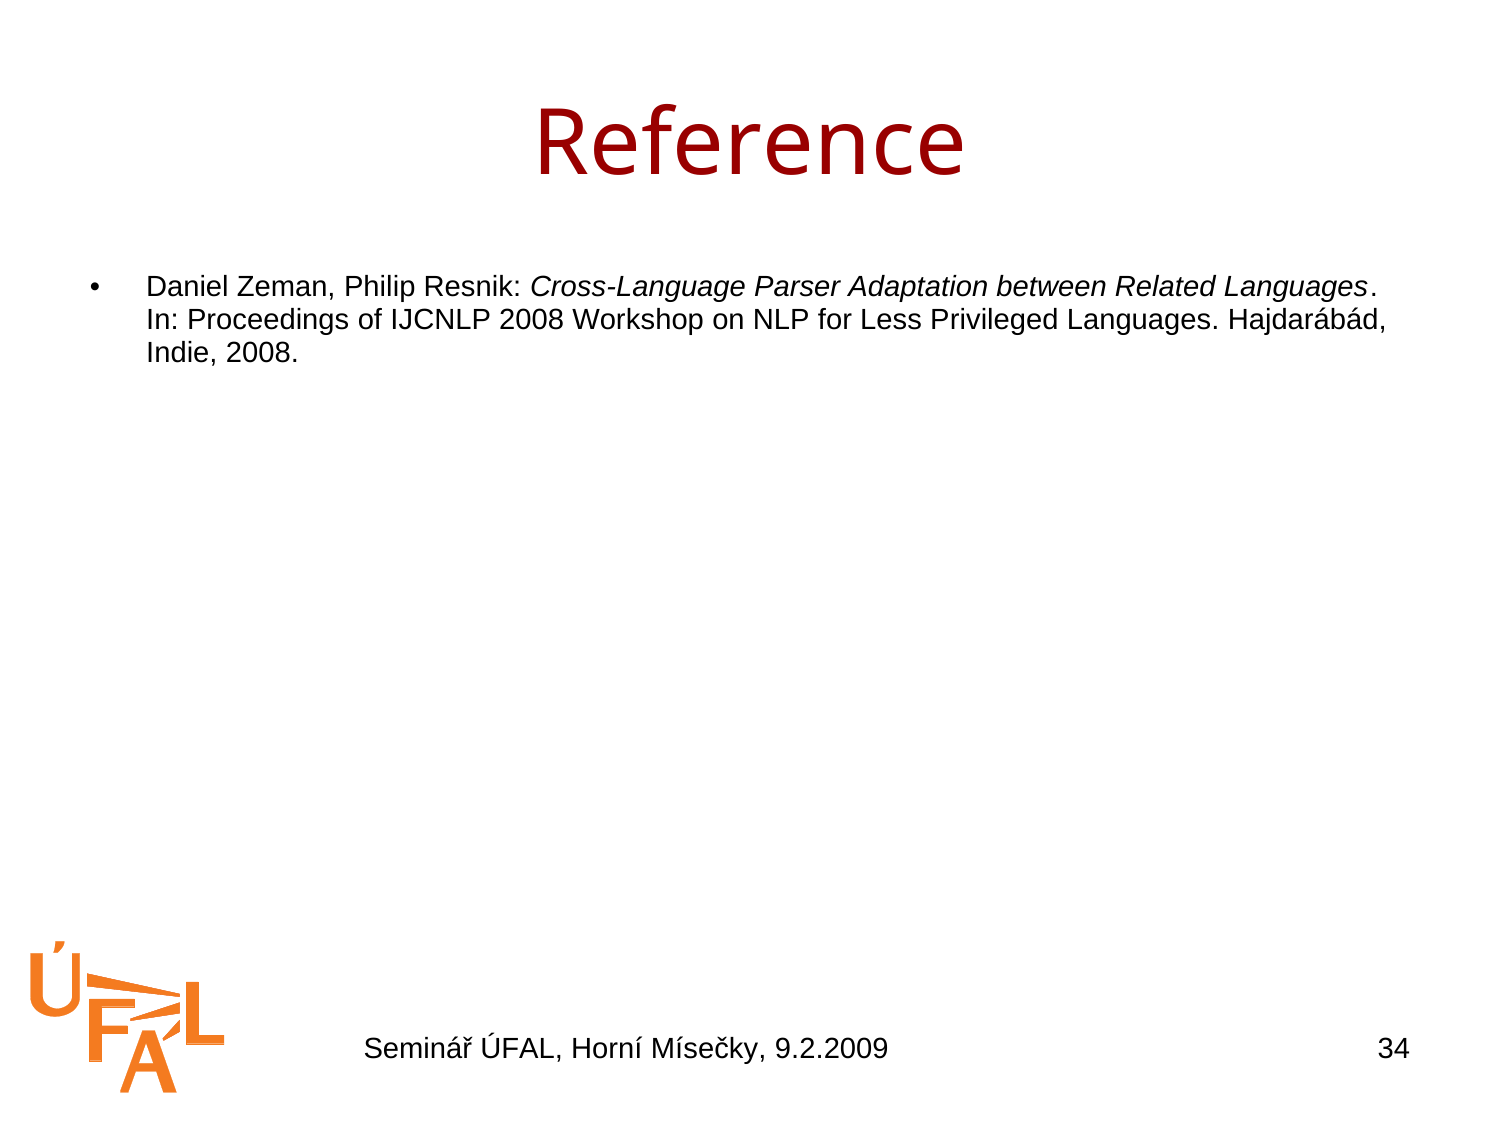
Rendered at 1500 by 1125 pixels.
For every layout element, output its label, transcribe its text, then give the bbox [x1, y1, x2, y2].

list Daniel Zeman, Philip Resnik: Cross-Language Parser Adaptation between Related Languages. In: Proceedings of IJCNLP 2008 Workshop on NLP for Less Privileged Languages. Hajdarábád, Indie, 2008. [75, 262, 1426, 1006]
title Reference [75, 45, 1426, 233]
